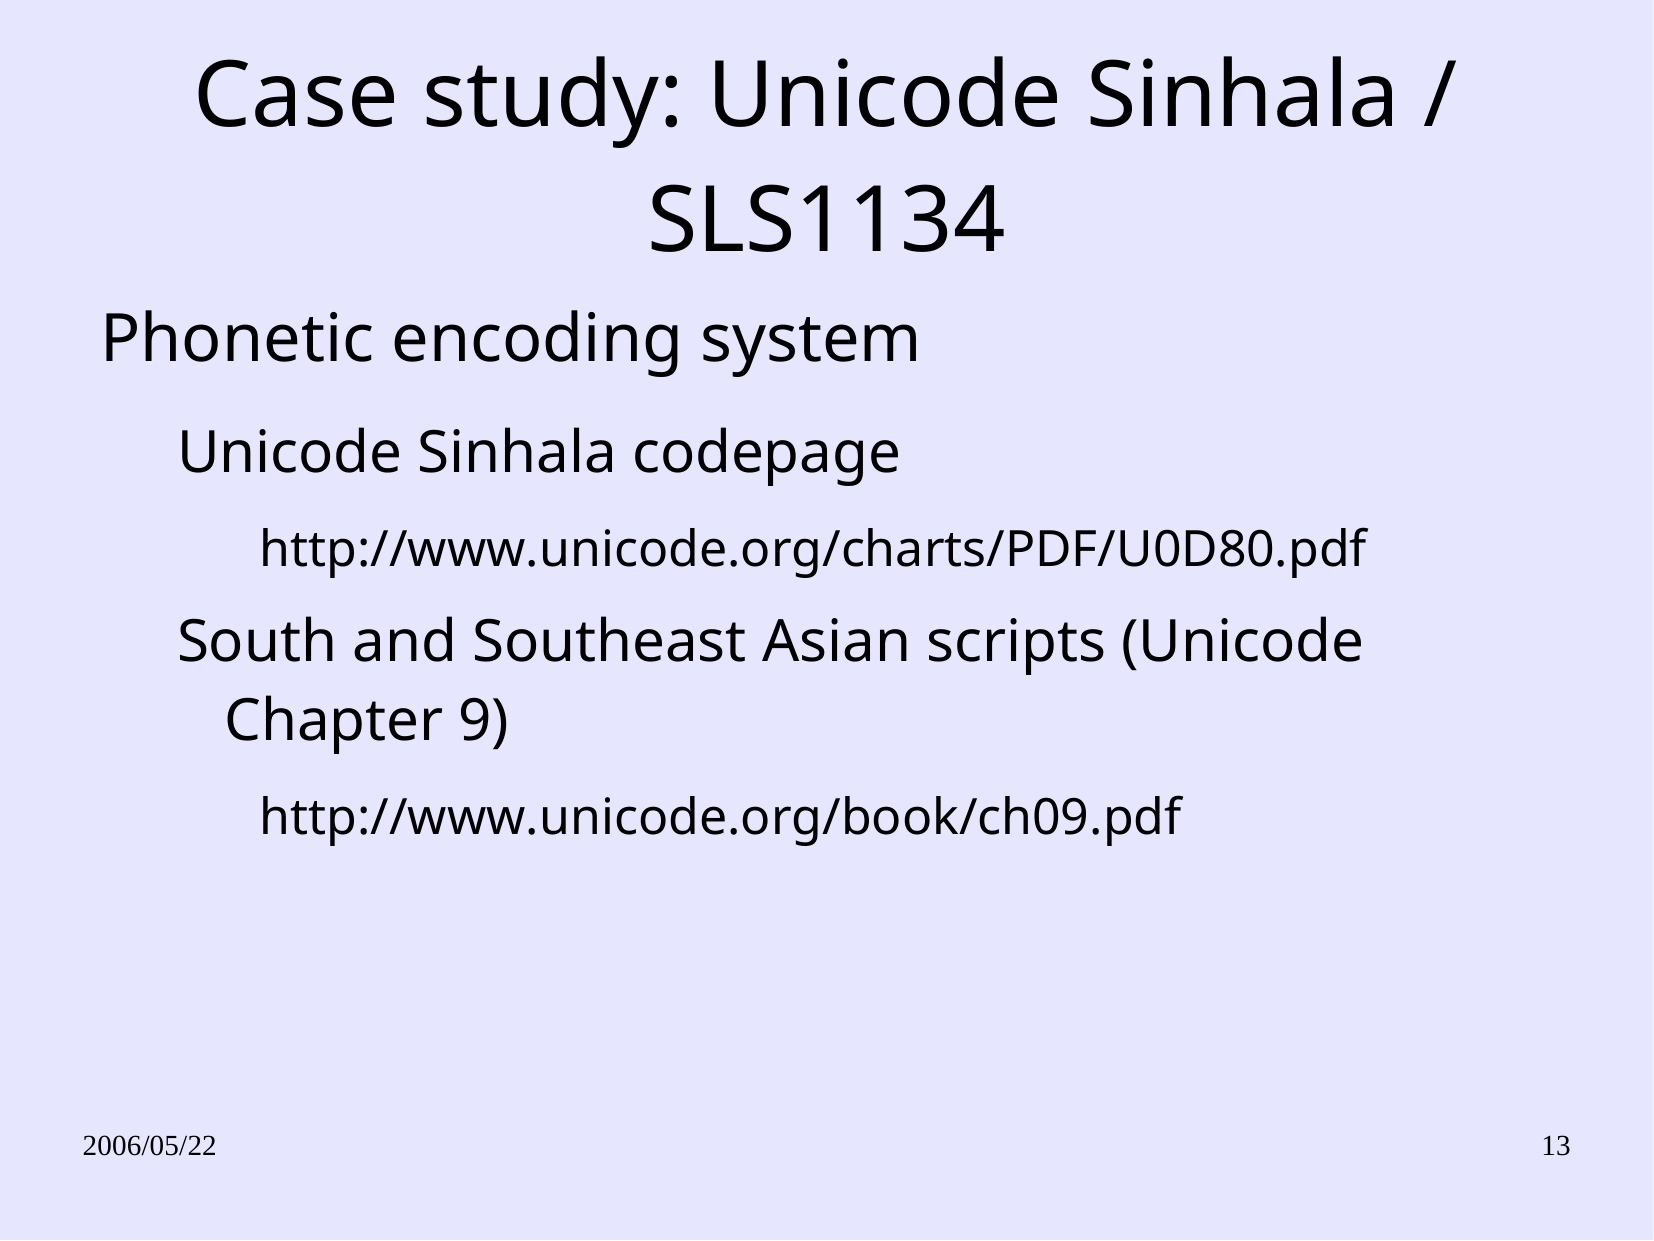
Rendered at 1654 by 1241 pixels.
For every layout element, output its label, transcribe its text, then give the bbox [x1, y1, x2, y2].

list Phonetic encoding system Unicode Sinhala codepage http://www.unicode.org/charts/PDF/U0D80.pdf South and Southeast Asian scripts (Unicode Chapter 9) http://www.unicode.org/book/ch09.pdf [82, 290, 1571, 1094]
title Case study: Unicode Sinhala / SLS1134 [82, 45, 1571, 261]
